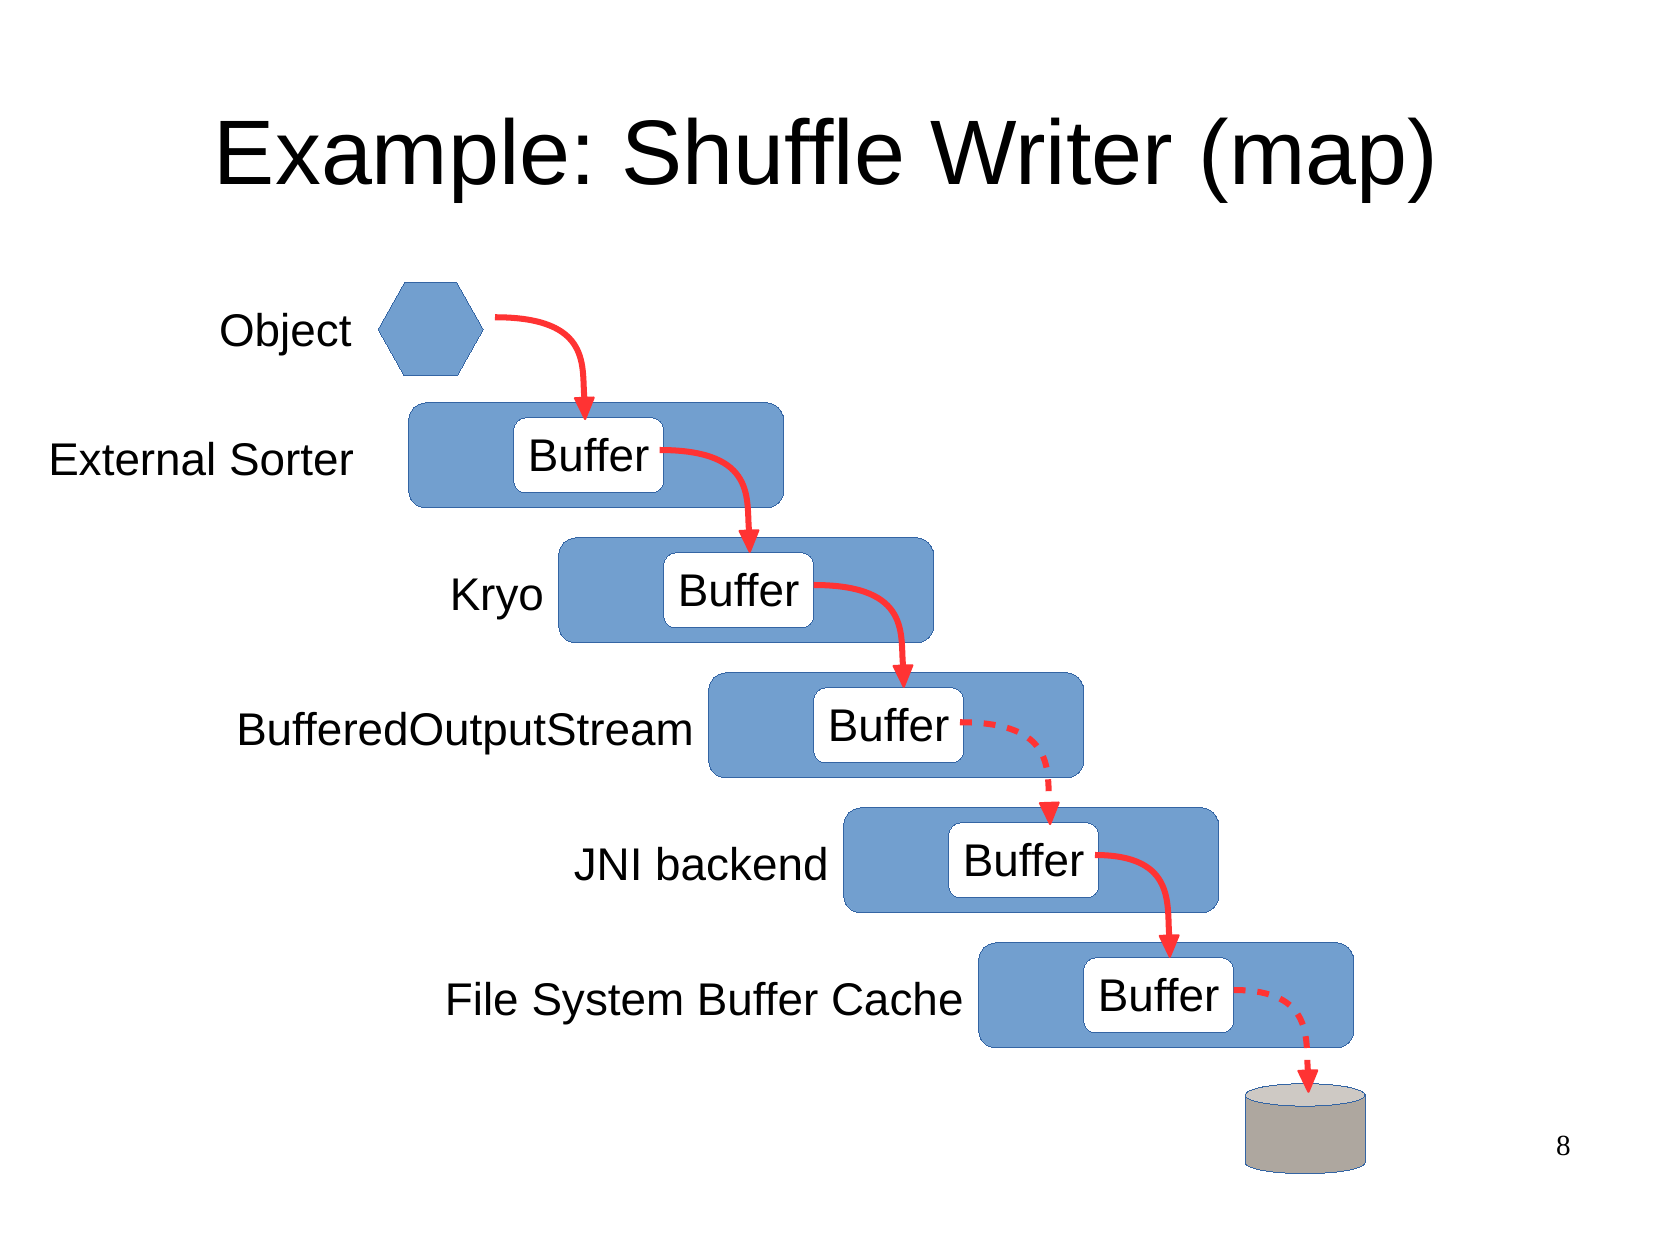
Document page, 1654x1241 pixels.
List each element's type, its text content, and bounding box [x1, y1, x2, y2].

text_box [1245, 1095, 1366, 1174]
text_box [1053, 807, 1219, 913]
text_box Buffer [513, 417, 664, 493]
text_box [588, 402, 784, 508]
text_box BufferedOutputStream [183, 696, 709, 763]
text_box Kryo [33, 561, 559, 628]
text_box File System Buffer Cache [378, 966, 979, 1033]
text_box JNI backend [318, 831, 844, 898]
text_box [378, 282, 484, 376]
text_box [708, 672, 1084, 778]
text_box Object [126, 297, 367, 365]
text_box [843, 807, 1165, 913]
text_box External Sorter [33, 426, 409, 493]
text_box Buffer [1083, 957, 1234, 1033]
text_box Buffer [948, 822, 1099, 898]
text_box [558, 537, 898, 643]
text_box [978, 942, 1354, 1048]
title Example: Shuffle Writer (map) [82, 49, 1571, 257]
text_box Buffer [813, 687, 964, 763]
text_box Buffer [663, 552, 814, 628]
text_box [408, 402, 744, 508]
text_box [752, 537, 934, 643]
